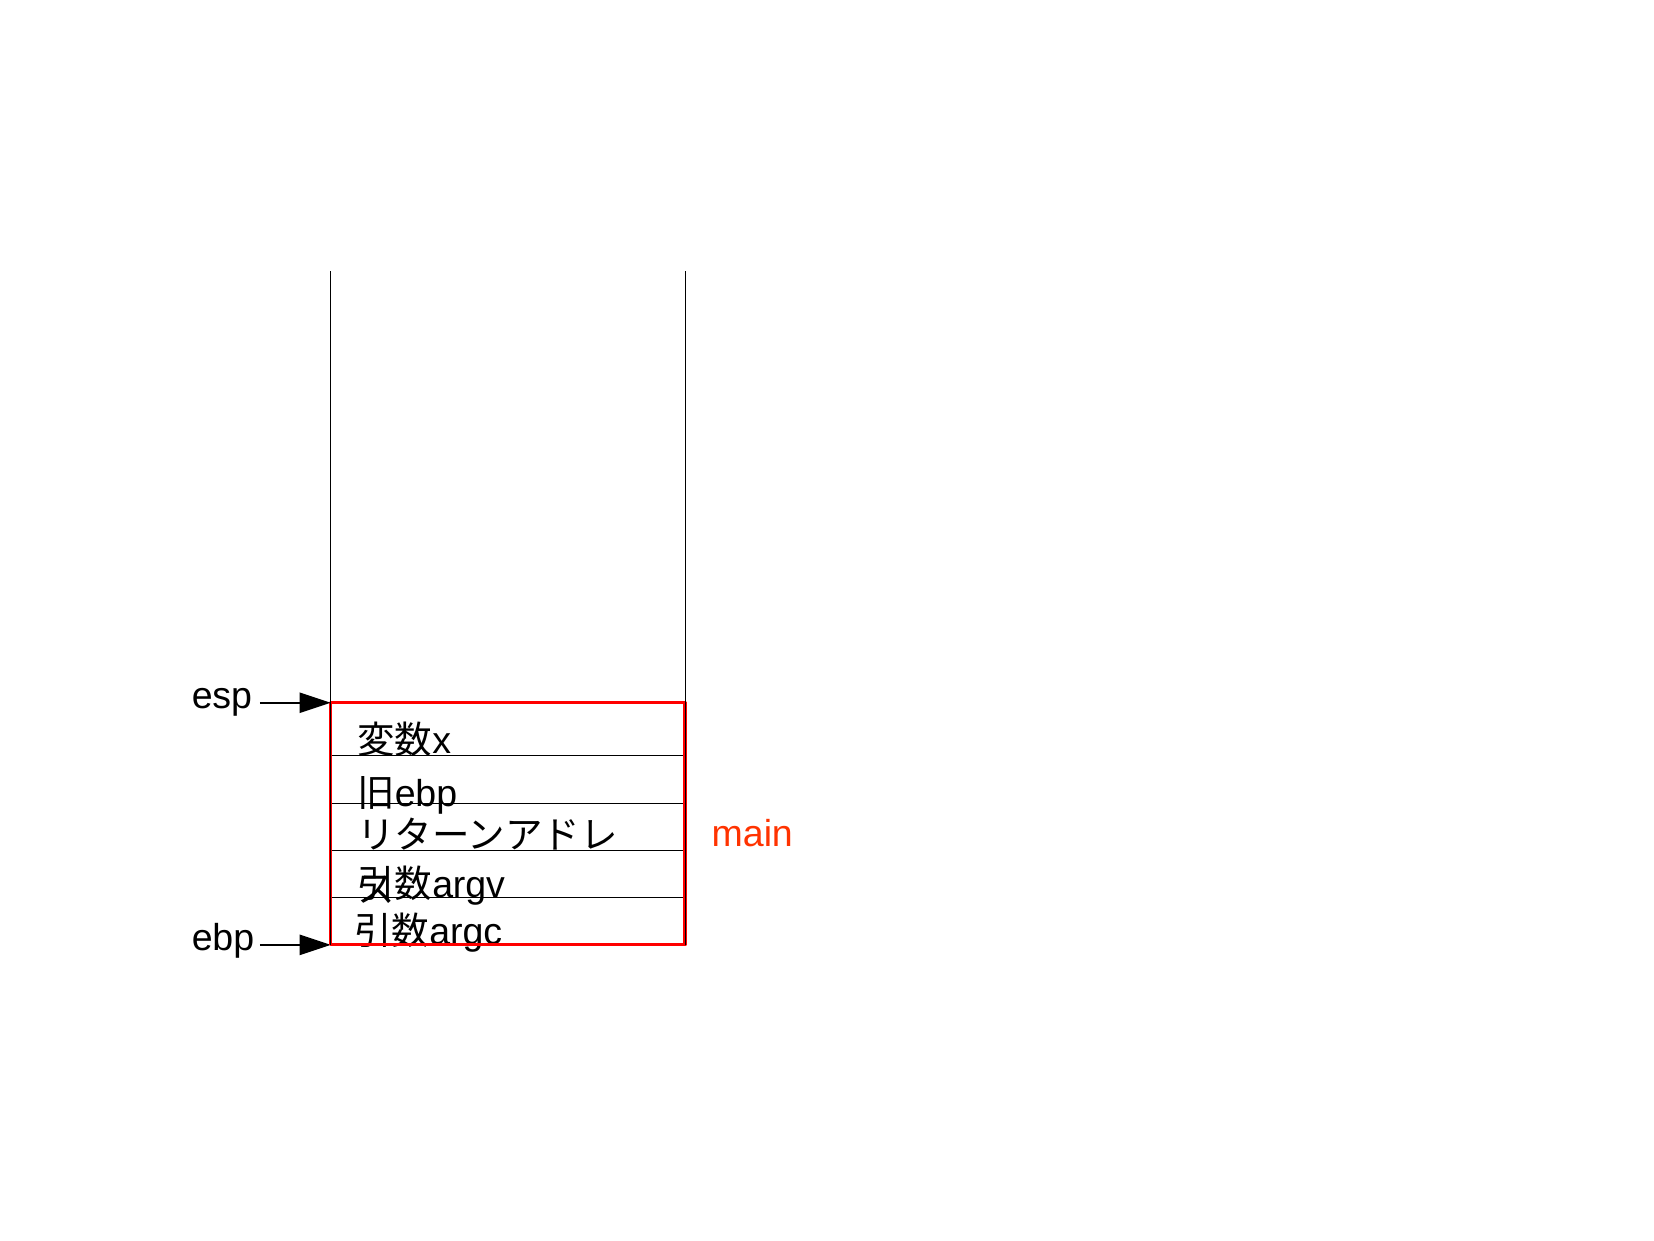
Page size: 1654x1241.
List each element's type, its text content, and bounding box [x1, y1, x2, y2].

text_box ebp [177, 909, 272, 969]
text_box main [696, 805, 898, 863]
text_box 引数argc [339, 893, 520, 943]
text_box 引数argv [342, 855, 591, 903]
text_box esp [177, 667, 272, 727]
text_box 変数x [342, 704, 650, 760]
text_box 引数argc [339, 946, 520, 951]
text_box 旧ebp [342, 760, 650, 813]
text_box 引数argv [364, 892, 388, 903]
text_box リターンアドレス [342, 813, 650, 855]
